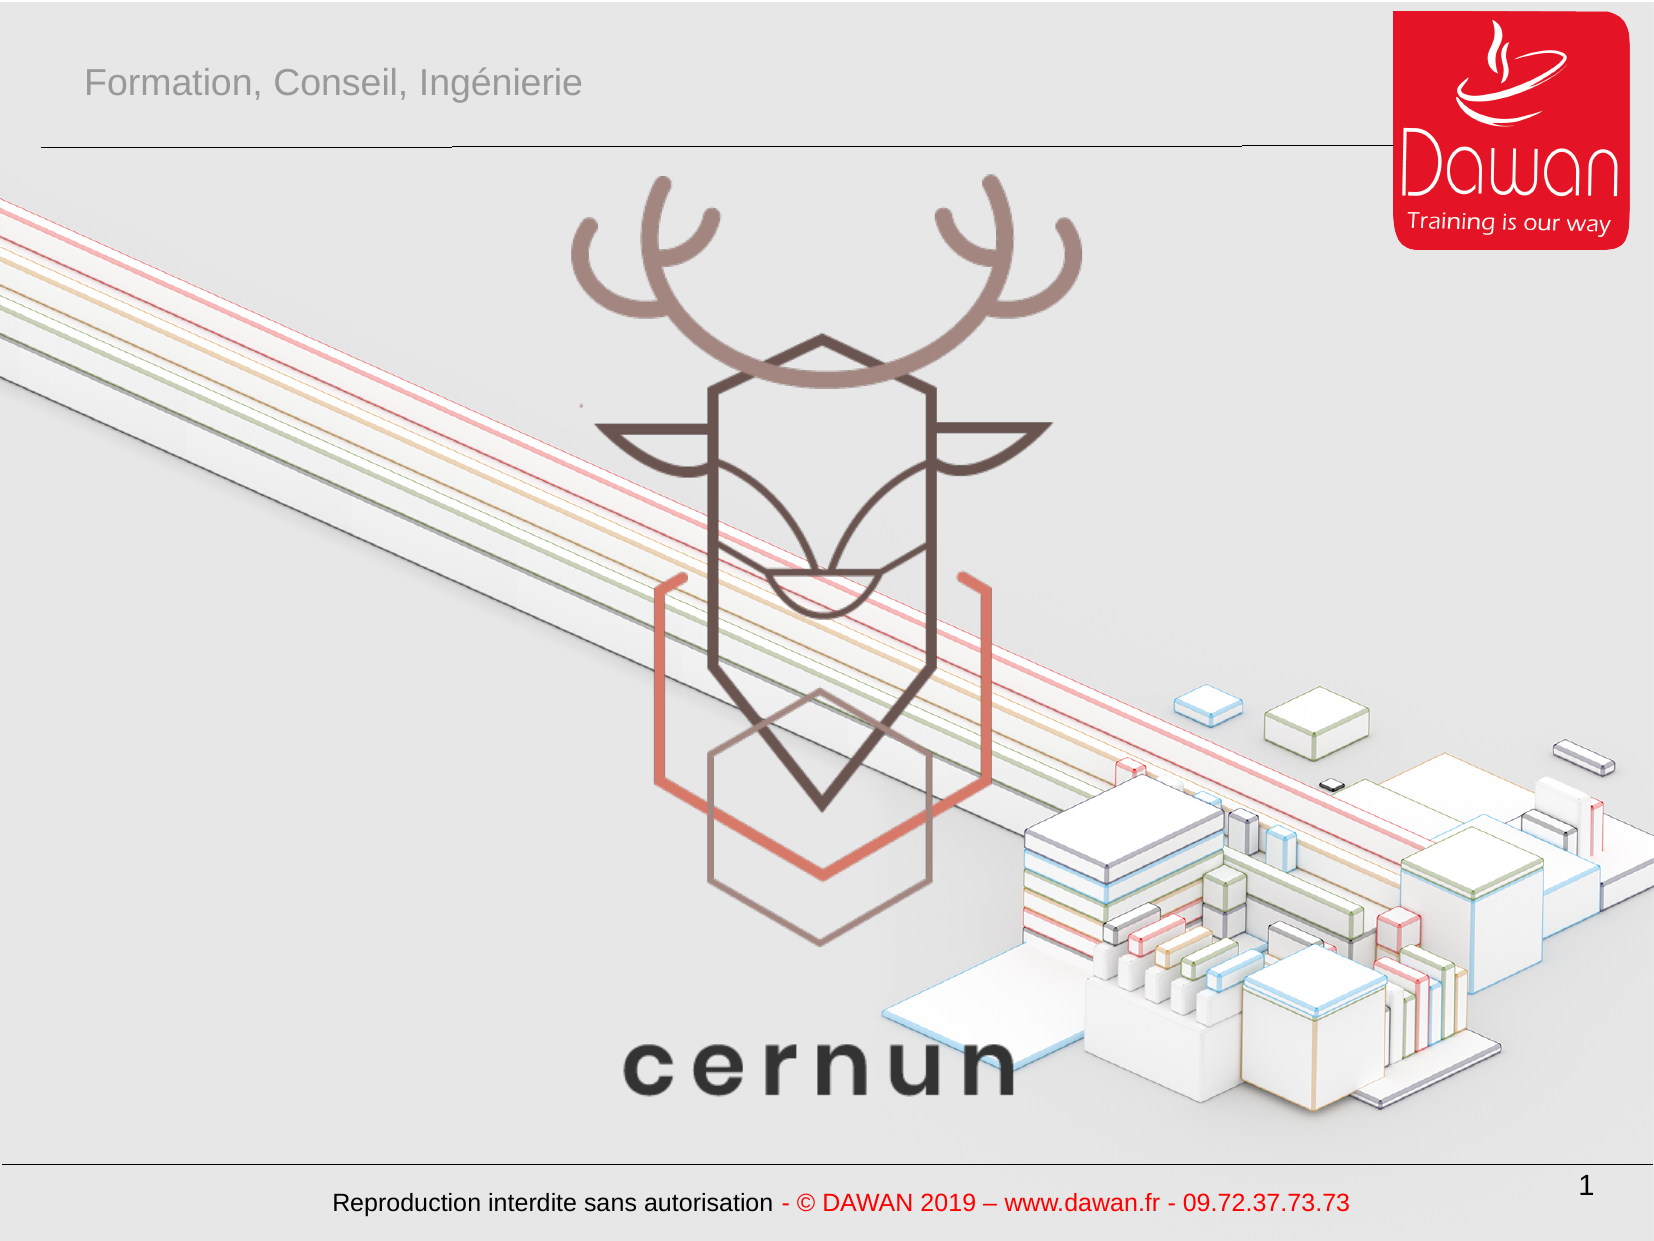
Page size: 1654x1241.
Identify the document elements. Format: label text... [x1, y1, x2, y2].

text_box Formation, Conseil, Ingénierie [23, 53, 644, 113]
picture [0, 2, 1654, 1241]
